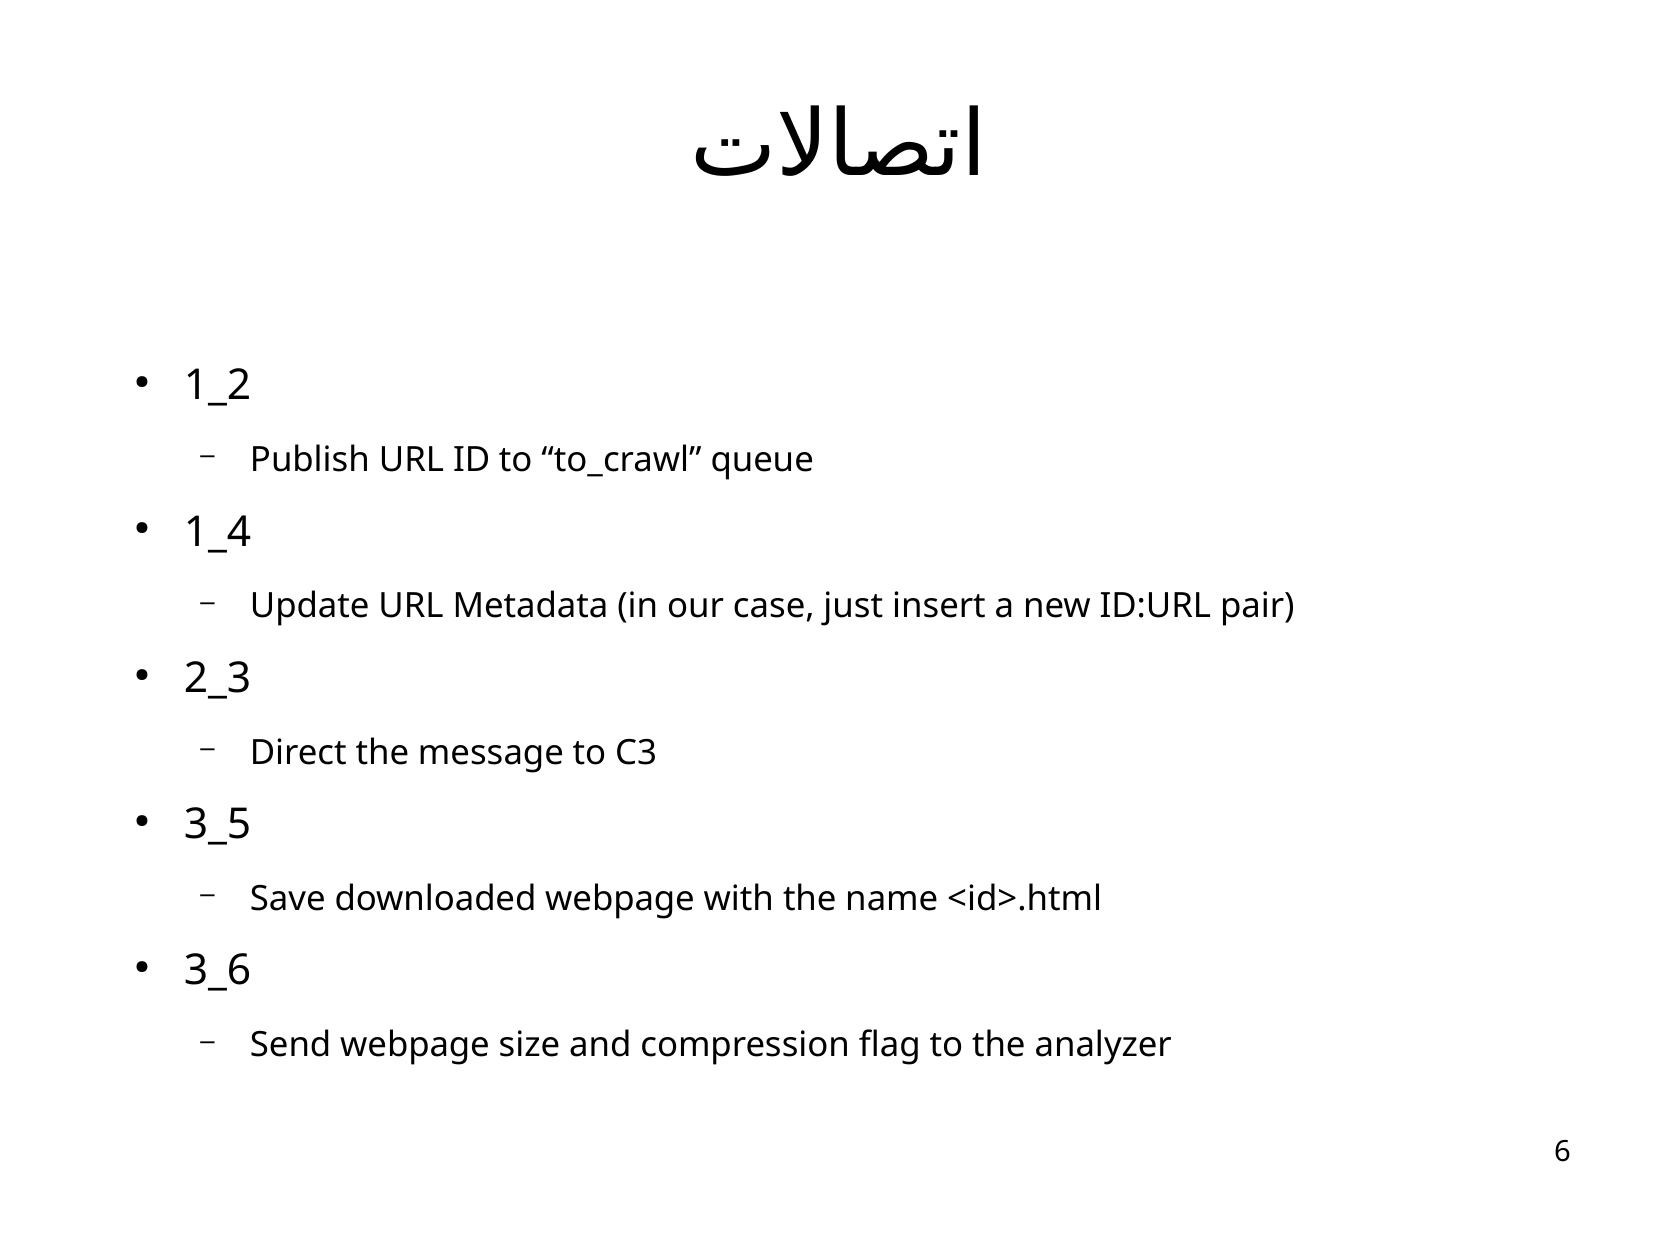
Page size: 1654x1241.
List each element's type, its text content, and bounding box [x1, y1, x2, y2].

list 1_2 Publish URL ID to “to_crawl” queue 1_4 Update URL Metadata (in our case, just insert a new ID:URL pair) 2_3 Direct the message to C3 3_5 Save downloaded webpage with the name <id>.html 3_6 Send webpage size and compression flag to the analyzer [118, 354, 1536, 1074]
title اتصالات [82, 49, 1571, 257]
